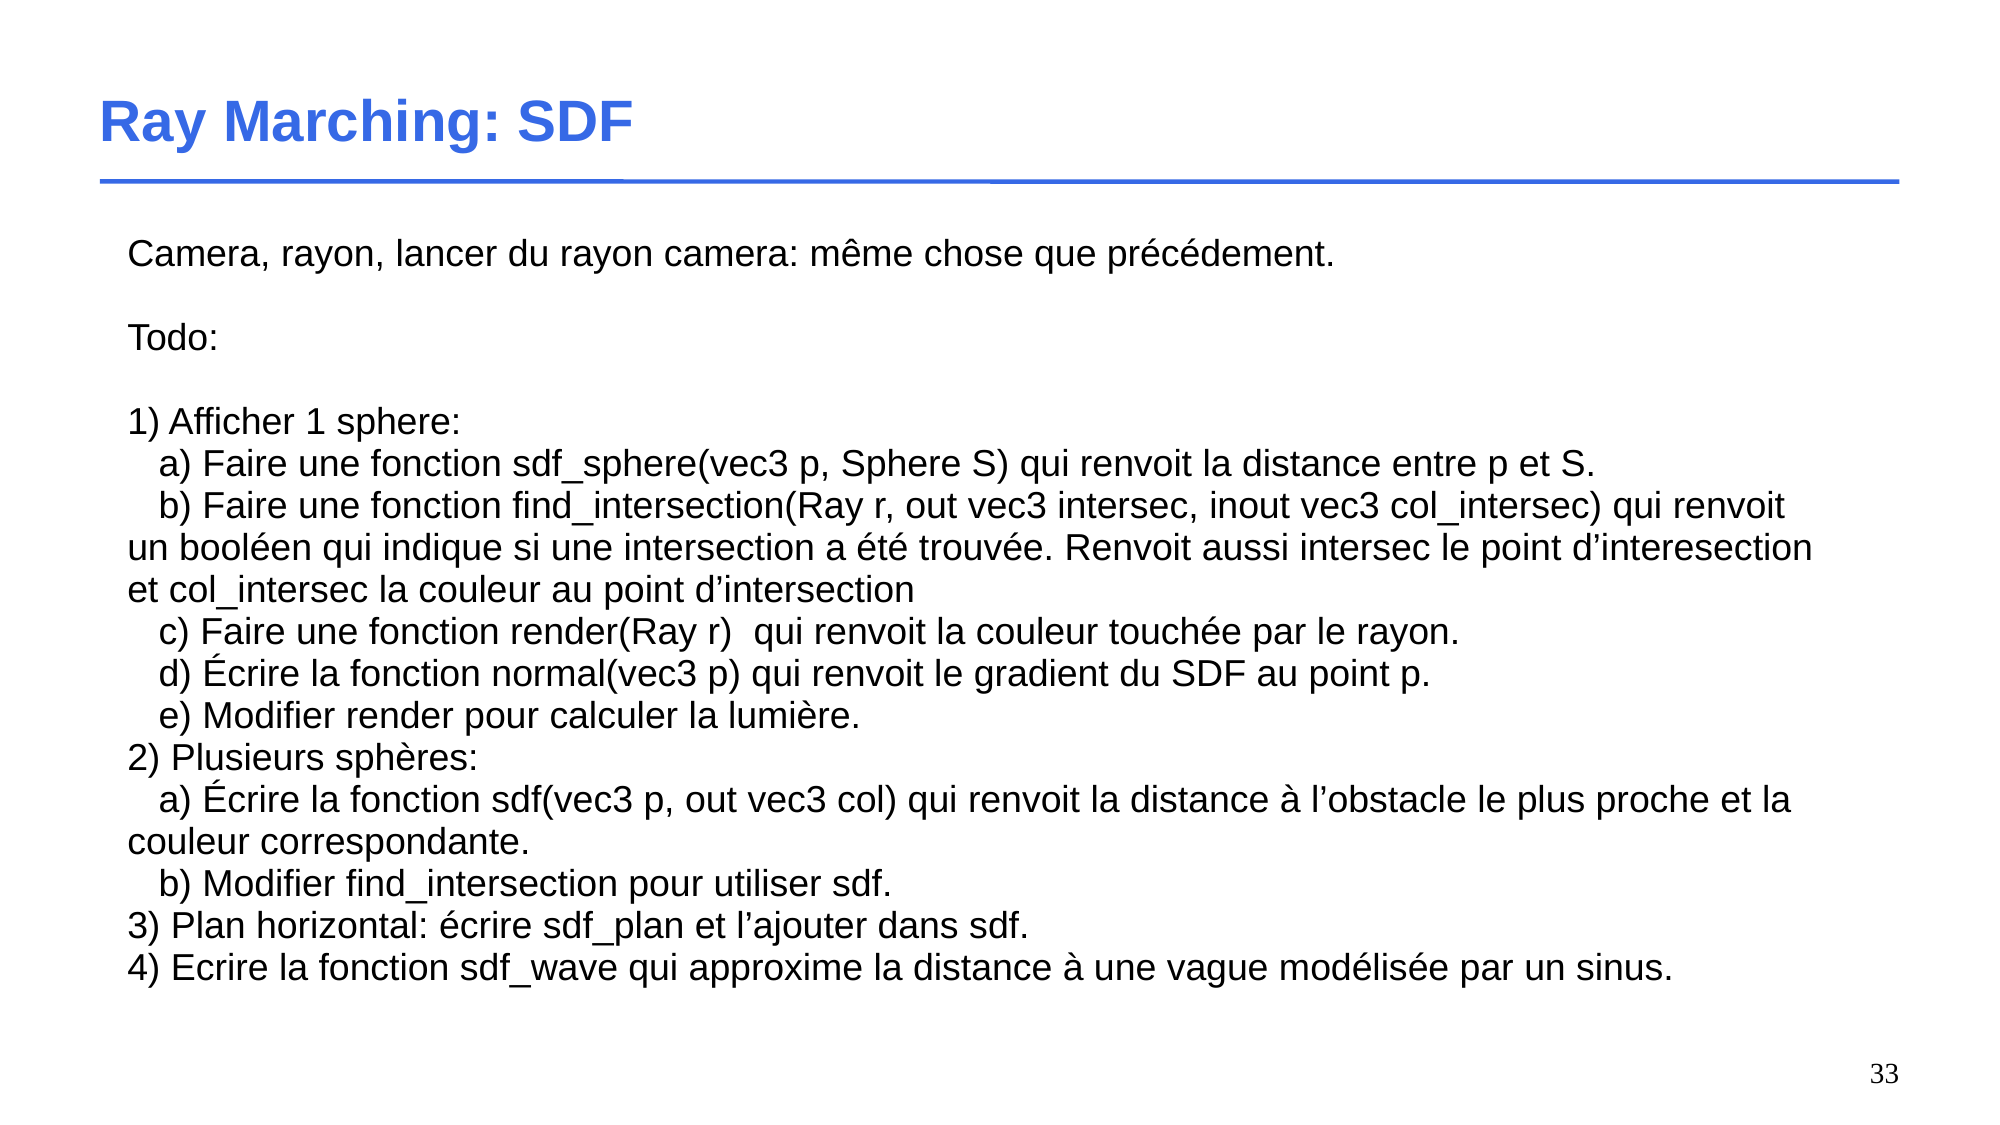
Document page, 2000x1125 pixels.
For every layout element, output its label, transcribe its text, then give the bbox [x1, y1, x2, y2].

text_box Camera, rayon, lancer du rayon camera: même chose que précédement. Todo: 1) Afficher 1 sphere: a) Faire une fonction sdf_sphere(vec3 p, Sphere S) qui renvoit la distance entre p et S. b) Faire une fonction find_intersection(Ray r, out vec3 intersec, inout vec3 col_intersec) qui renvoit un booléen qui indique si une intersection a été trouvée. Renvoit aussi intersec le point d’interesection et col_intersec la couleur au point d’intersection c) Faire une fonction render(Ray r) qui renvoit la couleur touchée par le rayon. d) Écrire la fonction normal(vec3 p) qui renvoit le gradient du SDF au point p. e) Modifier render pour calculer la lumière. 2) Plusieurs sphères: a) Écrire la fonction sdf(vec3 p, out vec3 col) qui renvoit la distance à l’obstacle le plus proche et la couleur correspondante. b) Modifier find_intersection pour utiliser sdf. 3) Plan horizontal: écrire sdf_plan et l’ajouter dans sdf. 4) Ecrire la fonction sdf_wave qui approxime la distance à une vague modélisée par un sinus. [112, 224, 1838, 1071]
title Ray Marching: SDF [99, 27, 1900, 215]
